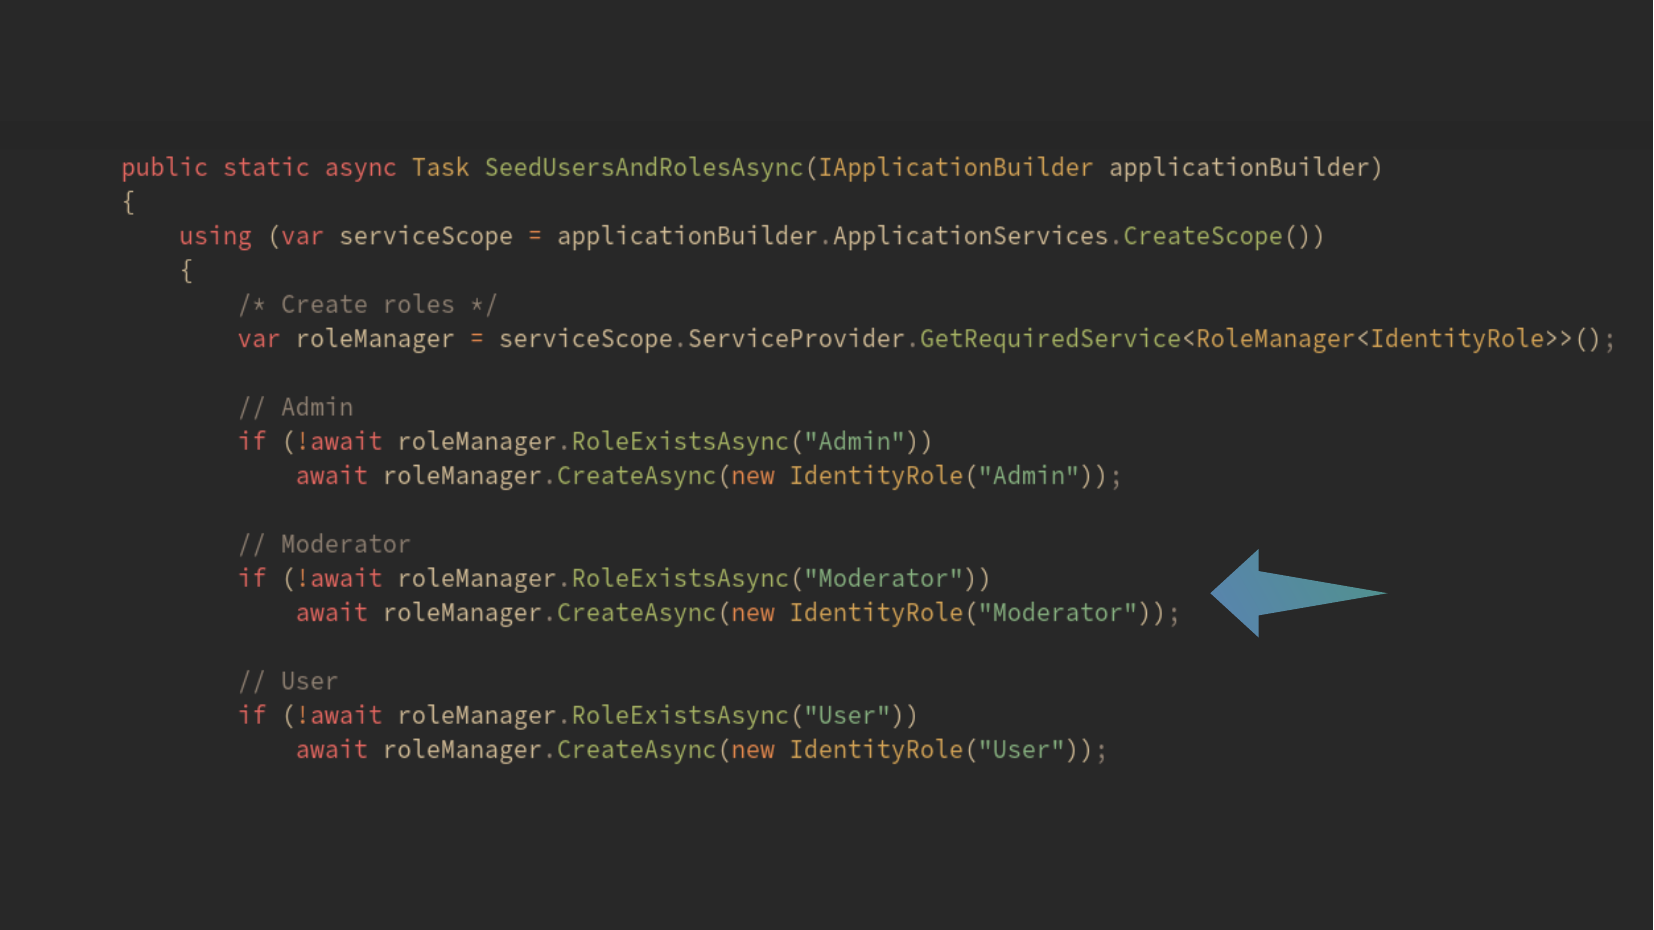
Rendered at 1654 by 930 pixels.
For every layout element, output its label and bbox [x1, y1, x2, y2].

text_box [1210, 548, 1388, 638]
picture [0, 121, 1653, 788]
